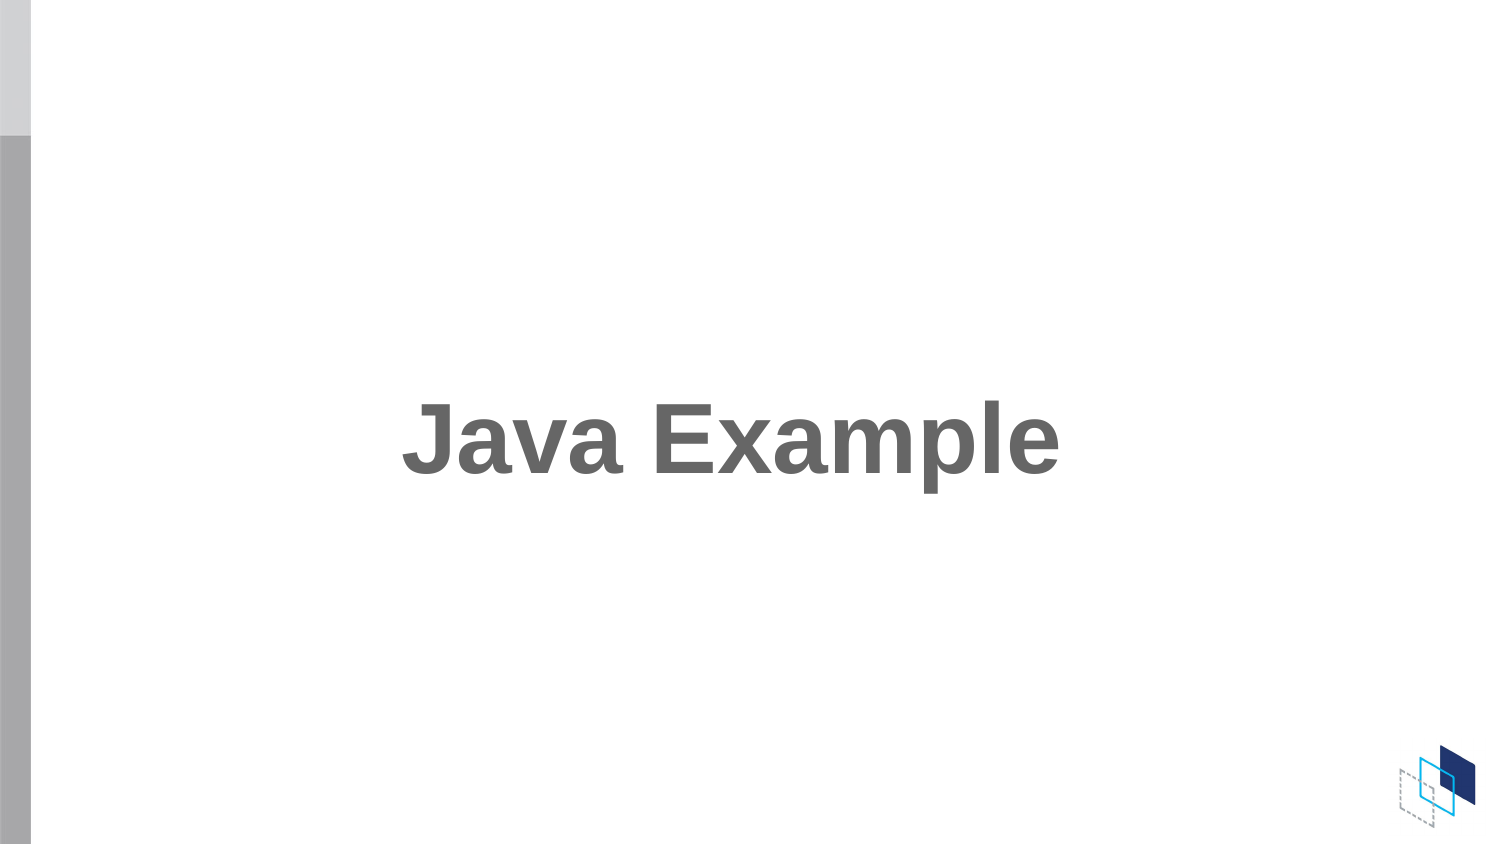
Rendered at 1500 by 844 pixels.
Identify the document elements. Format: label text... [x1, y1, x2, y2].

list Java Example [75, 127, 1389, 739]
picture [0, 0, 37, 844]
picture [1388, 738, 1486, 836]
